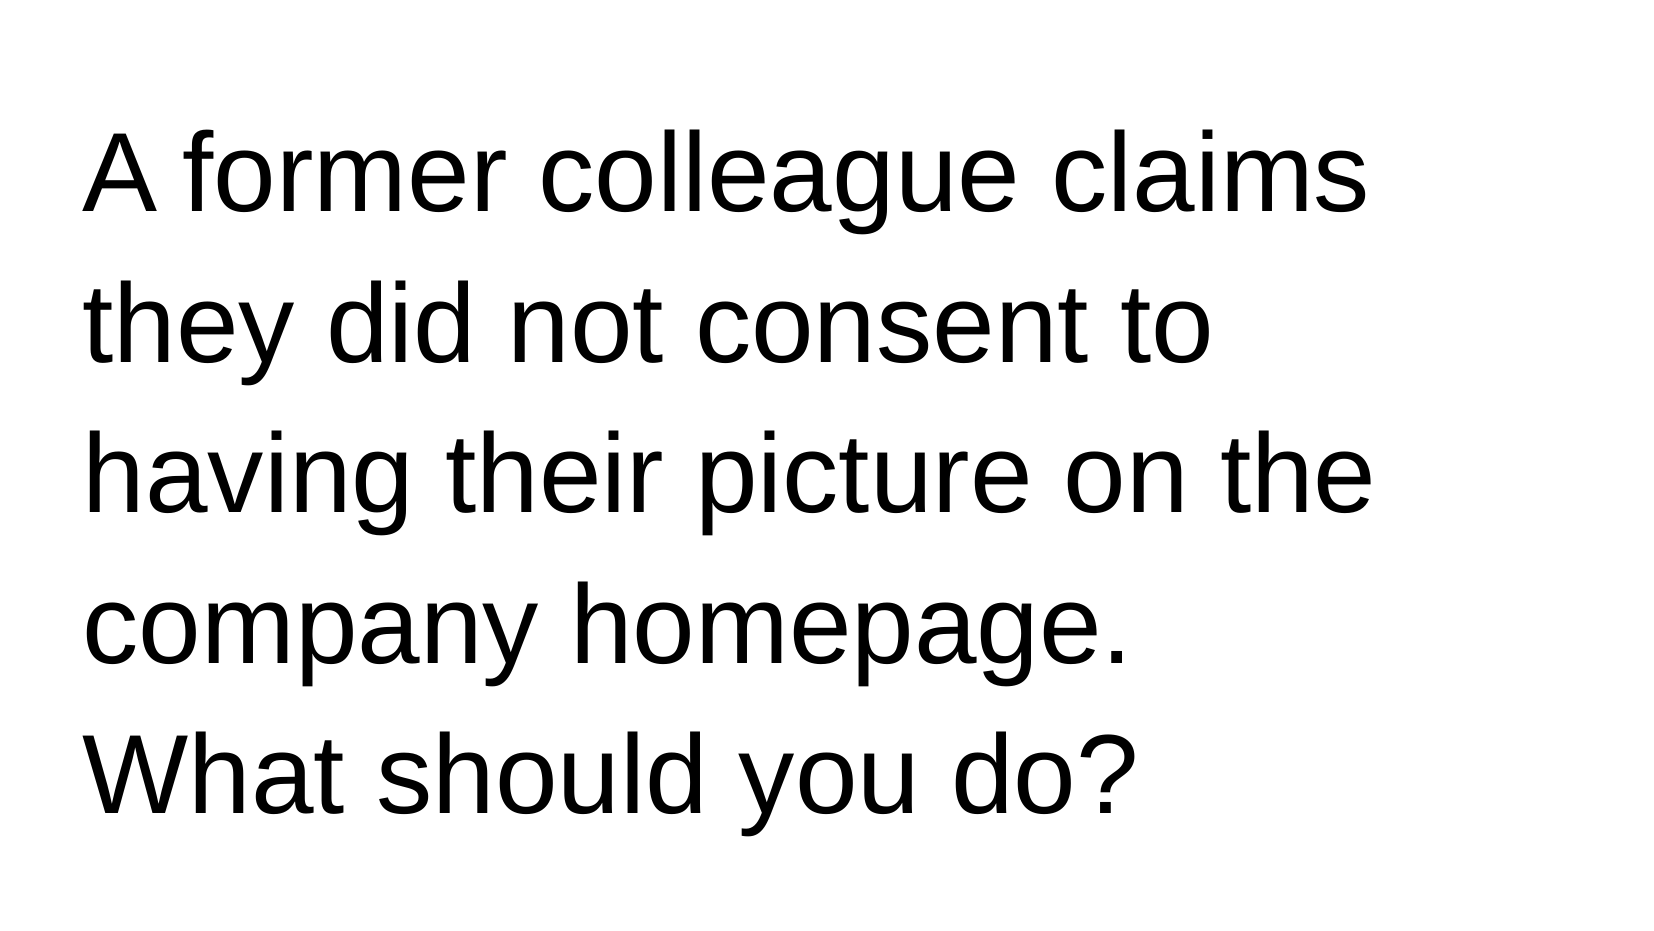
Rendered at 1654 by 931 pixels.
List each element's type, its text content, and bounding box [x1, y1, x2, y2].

title A former colleague claims they did not consent to having their picture on the company homepage. What should you do? [82, 37, 1571, 886]
